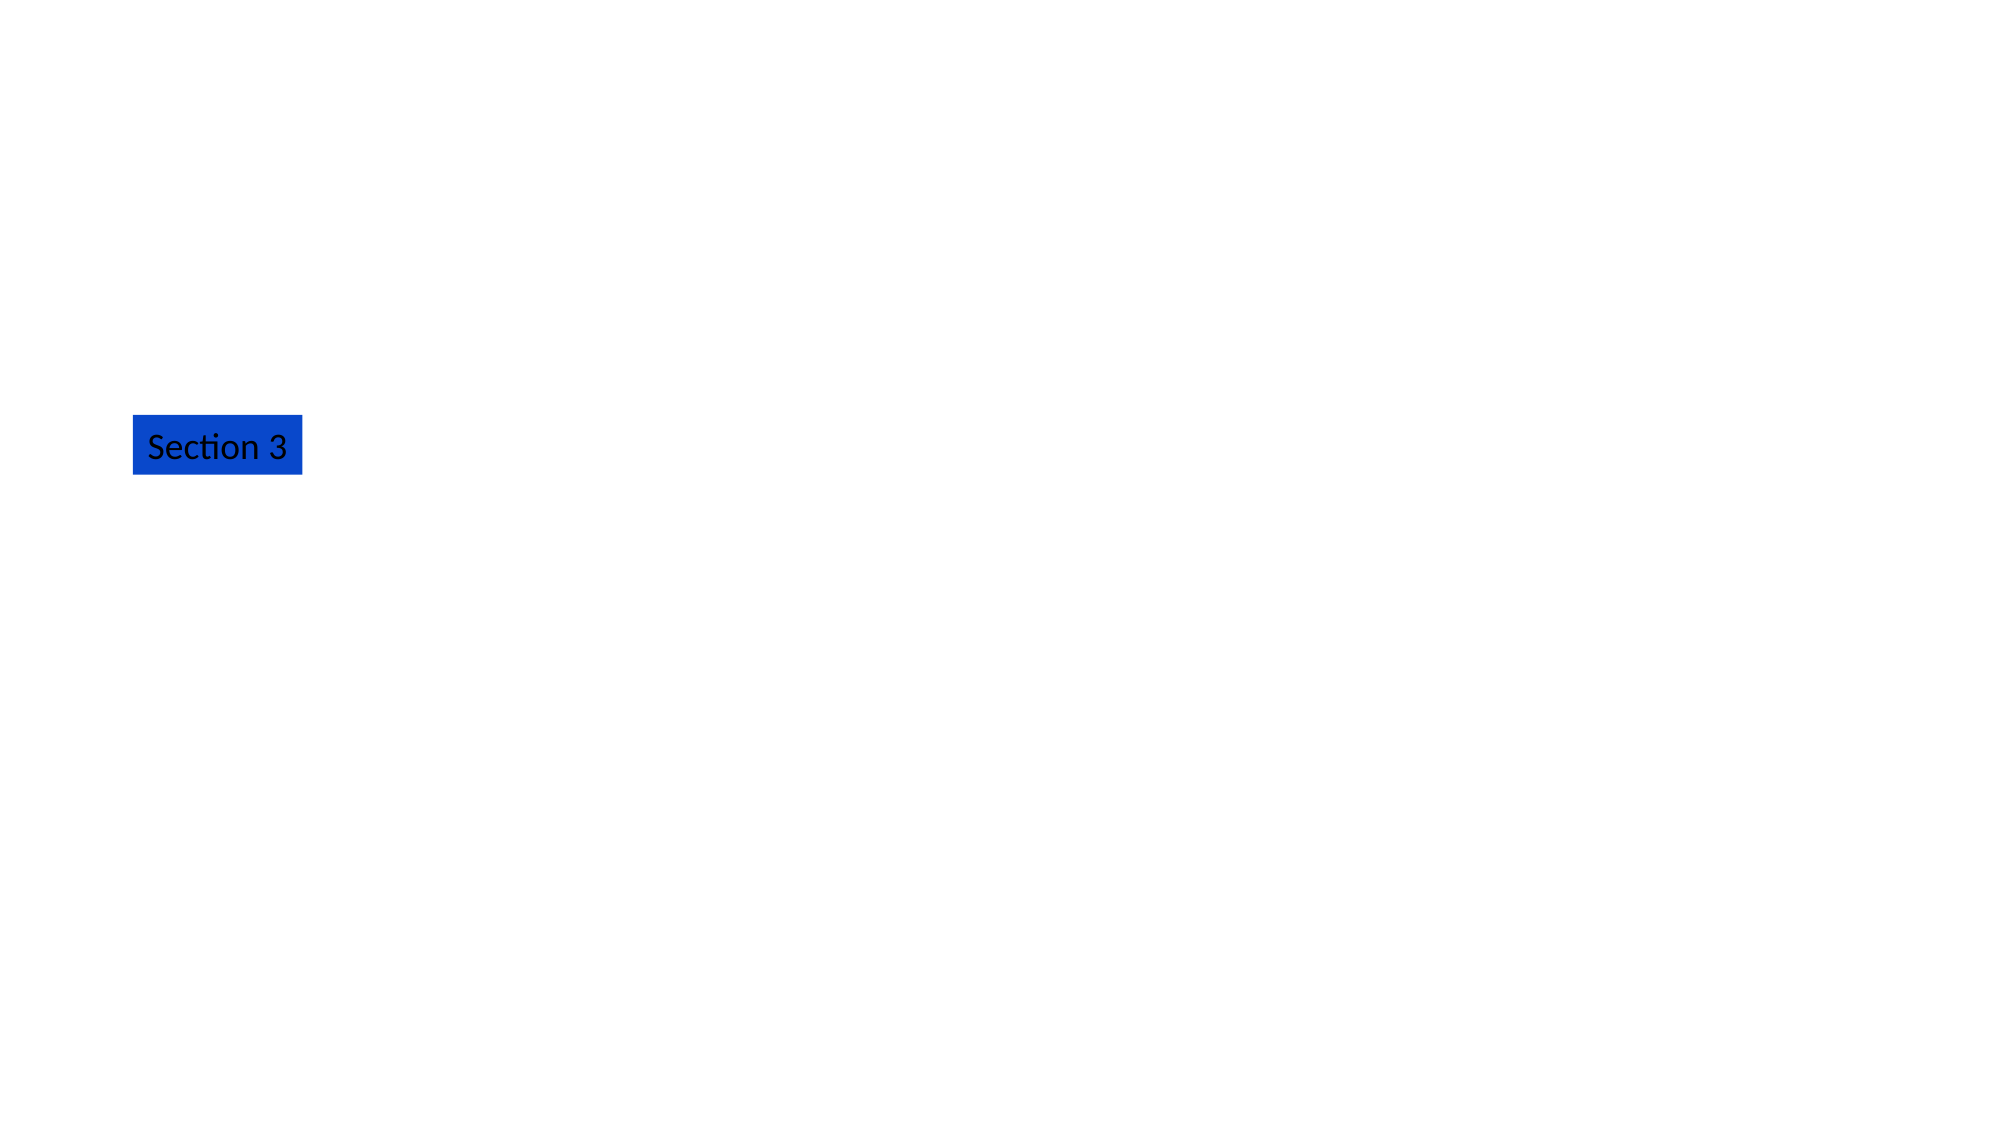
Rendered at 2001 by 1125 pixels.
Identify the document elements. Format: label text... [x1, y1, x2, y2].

text_box Section 3 [132, 414, 303, 475]
